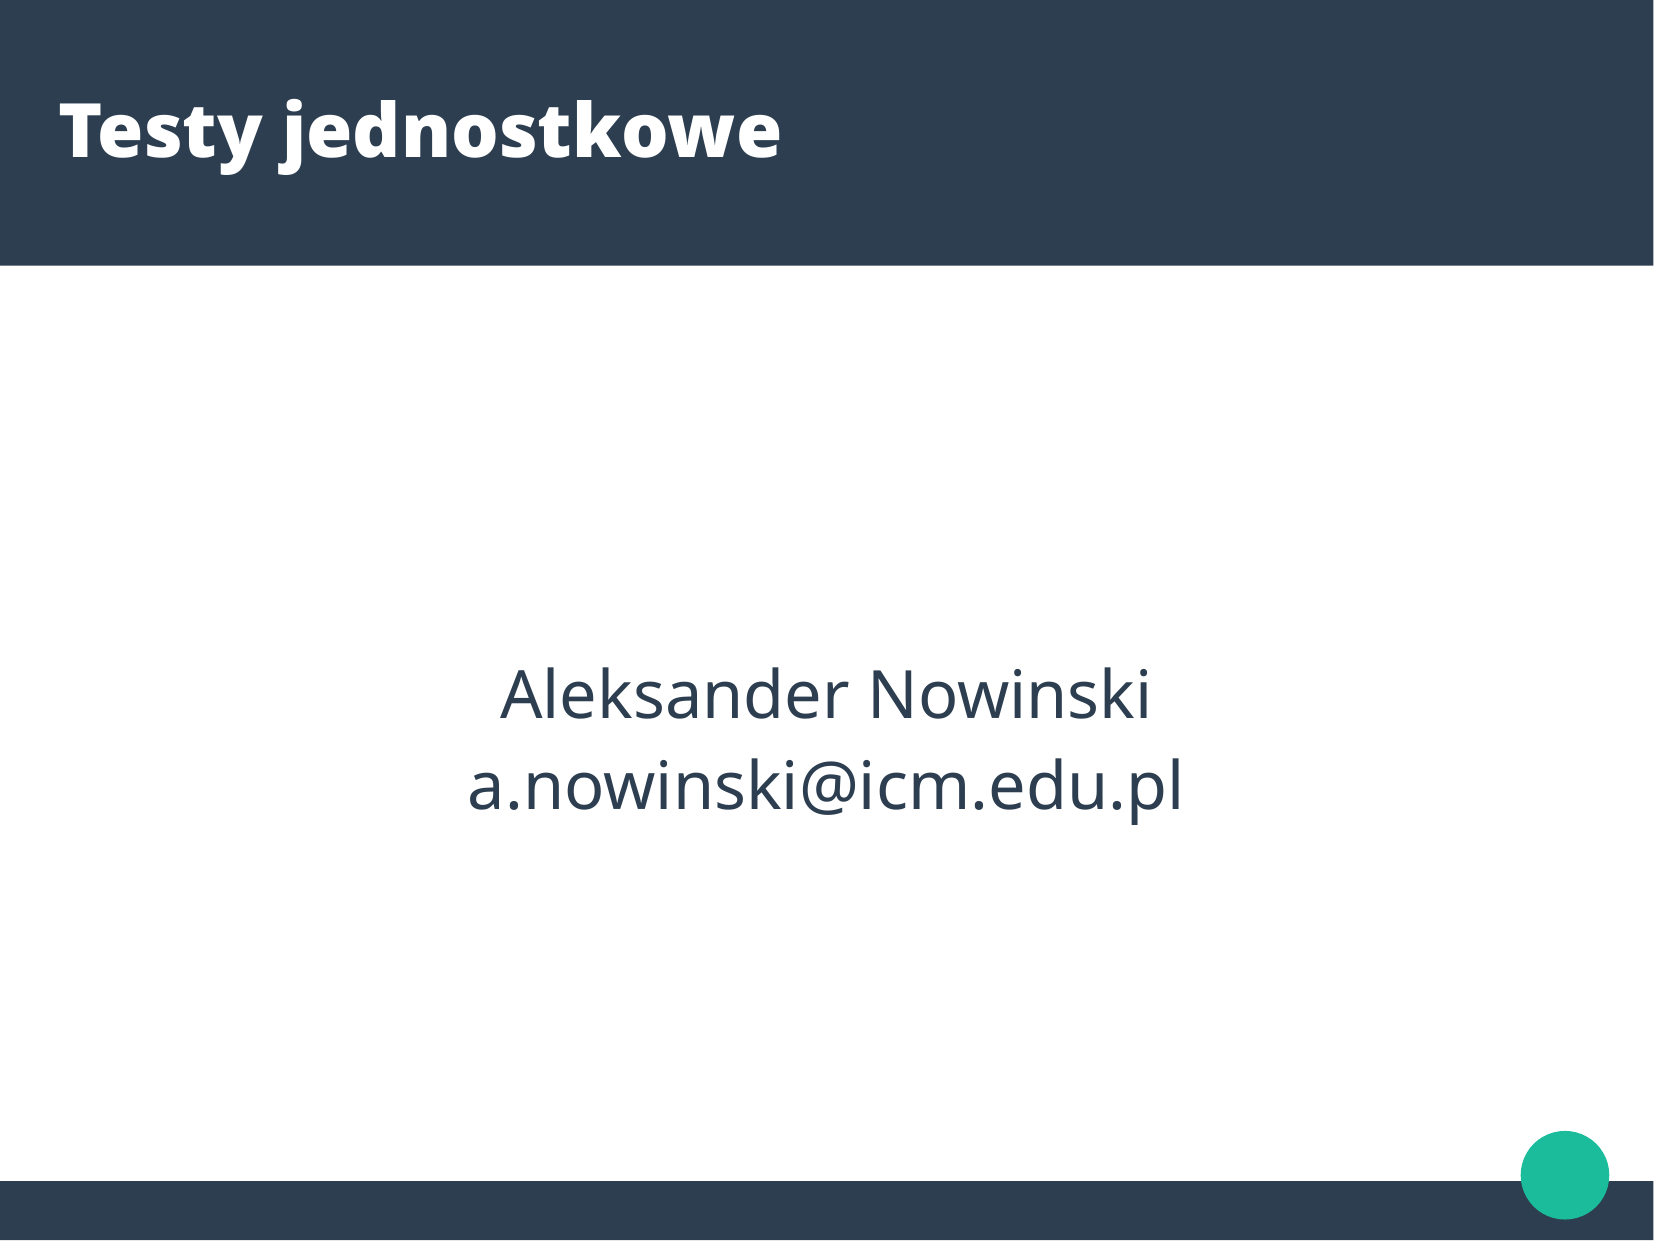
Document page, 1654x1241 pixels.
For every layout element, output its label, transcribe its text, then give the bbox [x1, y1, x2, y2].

title Testy jednostkowe [59, 24, 1595, 232]
subtitle Aleksander Nowinski a.nowinski@icm.edu.pl [59, 324, 1595, 1152]
